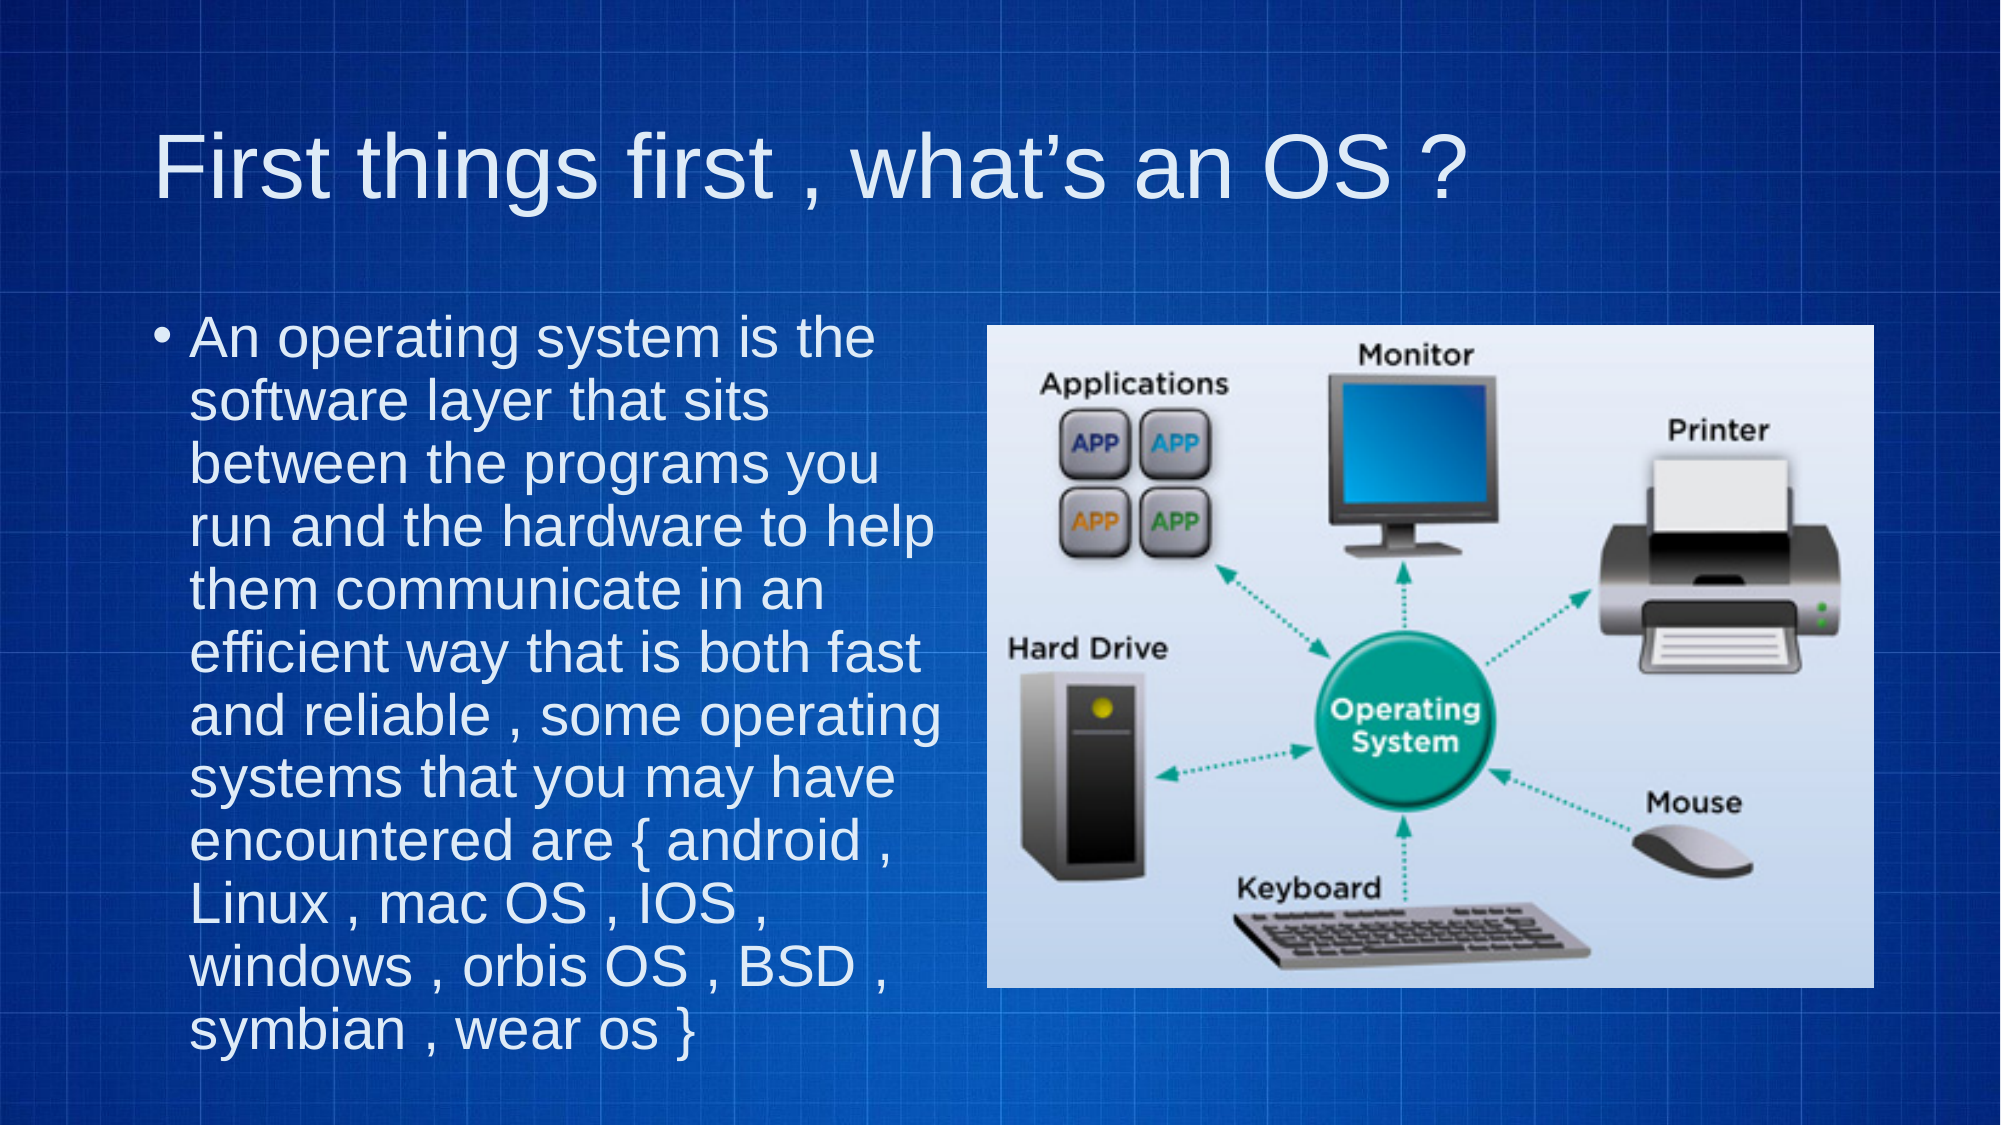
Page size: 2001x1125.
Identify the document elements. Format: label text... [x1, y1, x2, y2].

picture [0, 0, 2001, 1125]
list An operating system is the software layer that sits between the programs you run and the hardware to help them communicate in an efficient way that is both fast and reliable , some operating systems that you may have encountered are { android , Linux , mac OS , IOS , windows , orbis OS , BSD , symbian , wear os } [137, 299, 988, 1092]
title First things first , what’s an OS ? [137, 59, 1863, 278]
